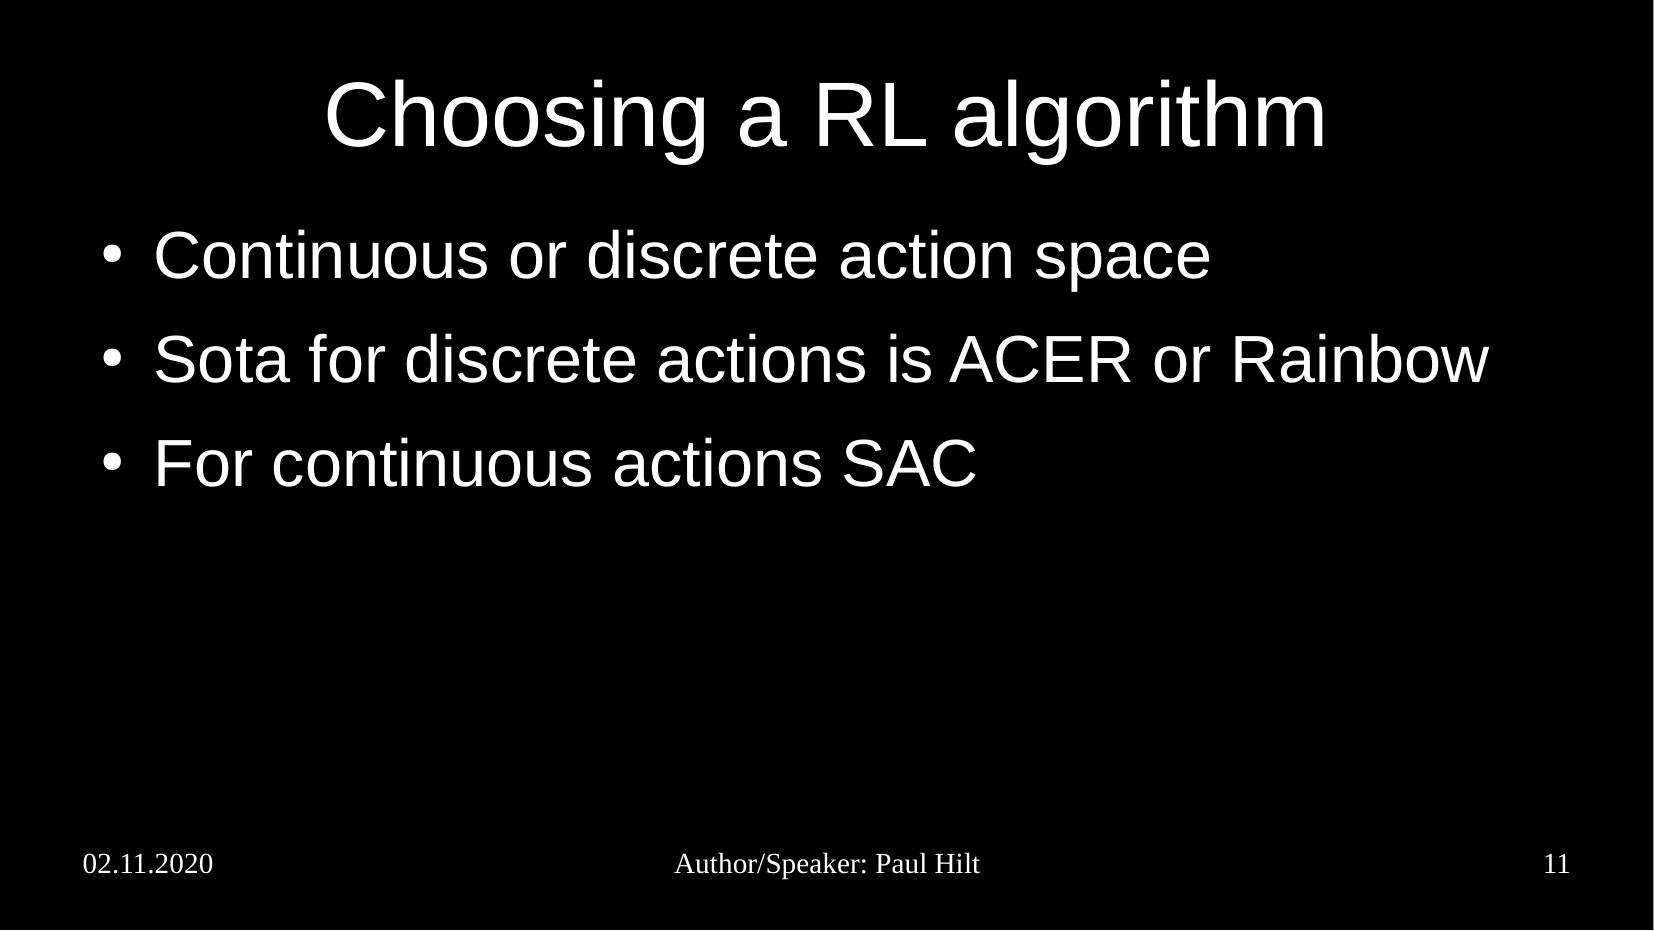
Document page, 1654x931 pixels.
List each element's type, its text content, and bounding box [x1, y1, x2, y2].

list Continuous or discrete action space Sota for discrete actions is ACER or Rainbow For continuous actions SAC [82, 217, 1571, 758]
title Choosing a RL algorithm [82, 37, 1571, 193]
